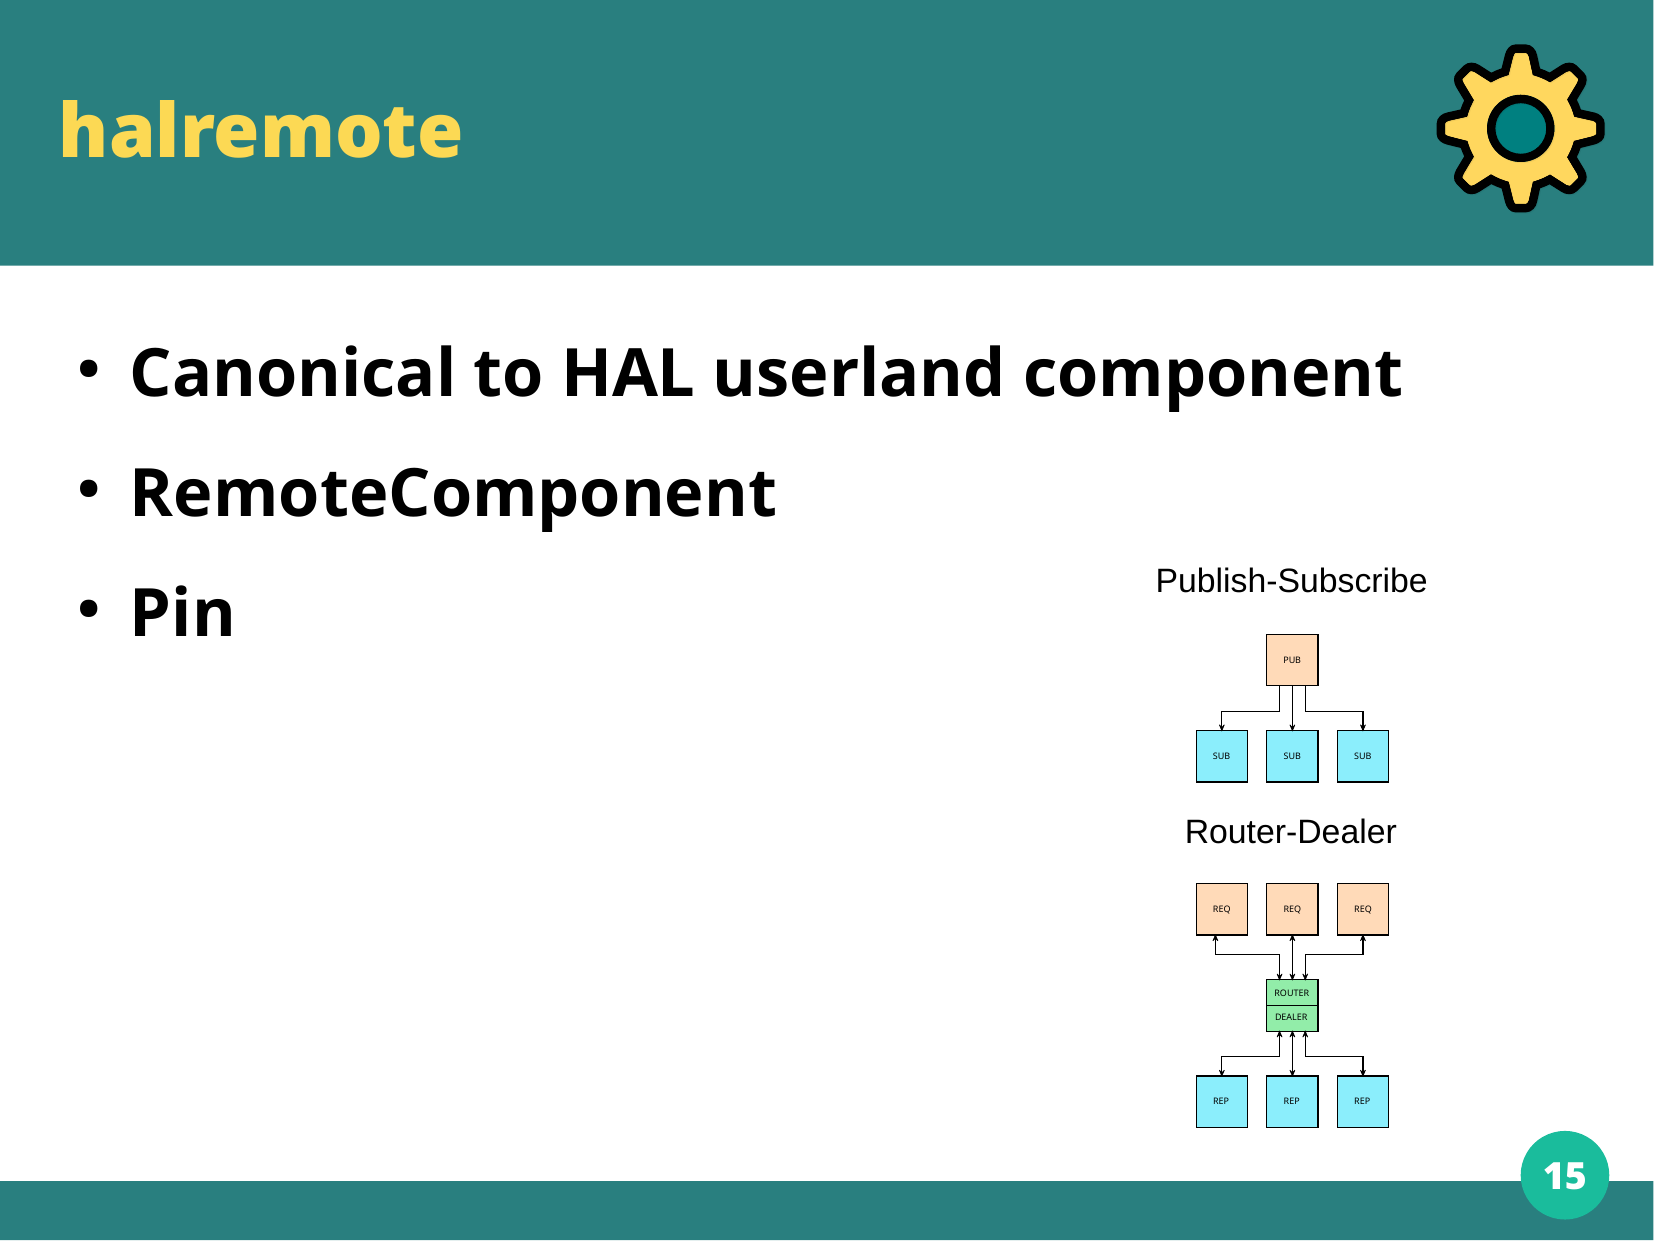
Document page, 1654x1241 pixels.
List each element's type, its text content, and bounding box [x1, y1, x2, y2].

title halremote [59, 49, 1595, 207]
text_box [661, 354, 1229, 425]
list Canonical to HAL userland component RemoteComponent Pin [59, 324, 1595, 1152]
picture [822, 492, 1654, 1170]
